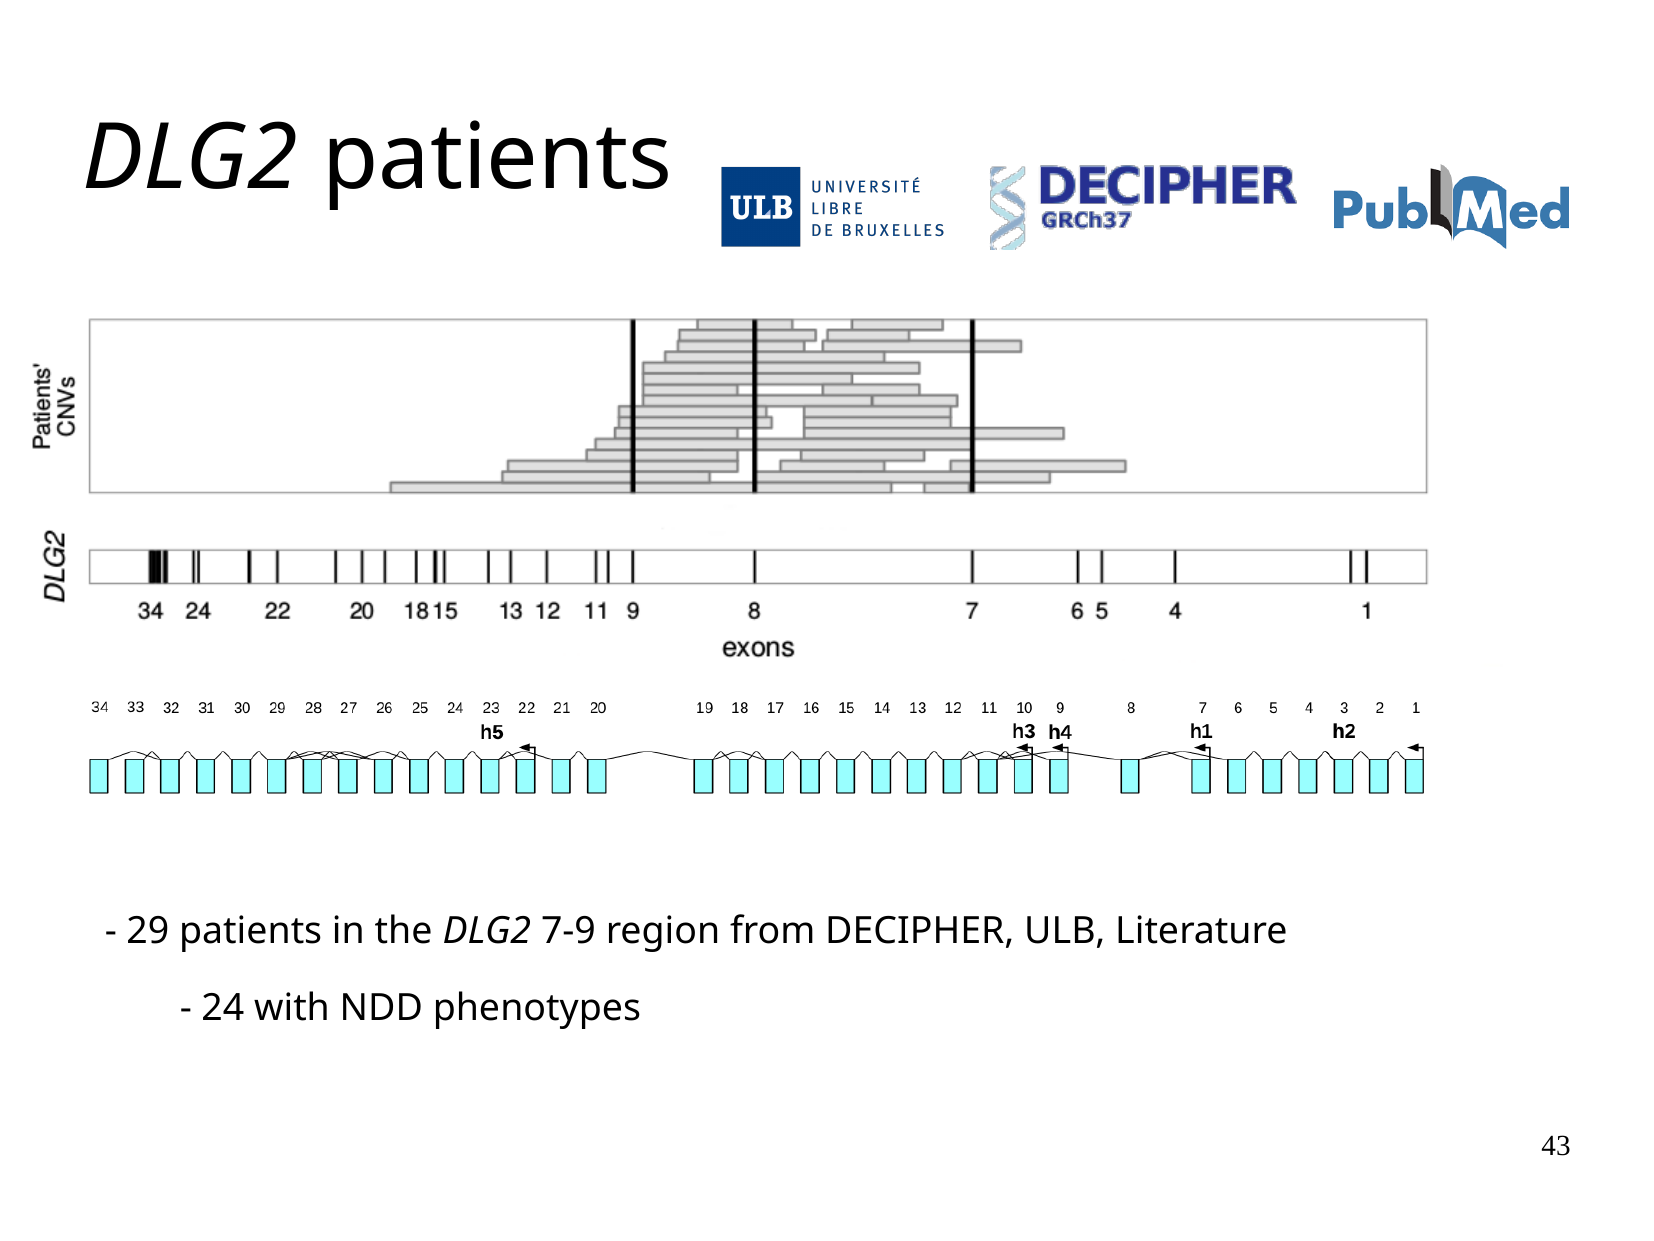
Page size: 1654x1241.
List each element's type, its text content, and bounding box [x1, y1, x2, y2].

picture [719, 164, 947, 249]
picture [989, 164, 1308, 250]
text_box - 29 patients in the DLG2 7-9 region from DECIPHER, ULB, Literature - 24 with NDD phenotypes [90, 870, 1292, 1138]
title DLG2 patients [82, 49, 1571, 257]
picture [1334, 164, 1569, 249]
picture [17, 300, 1638, 850]
